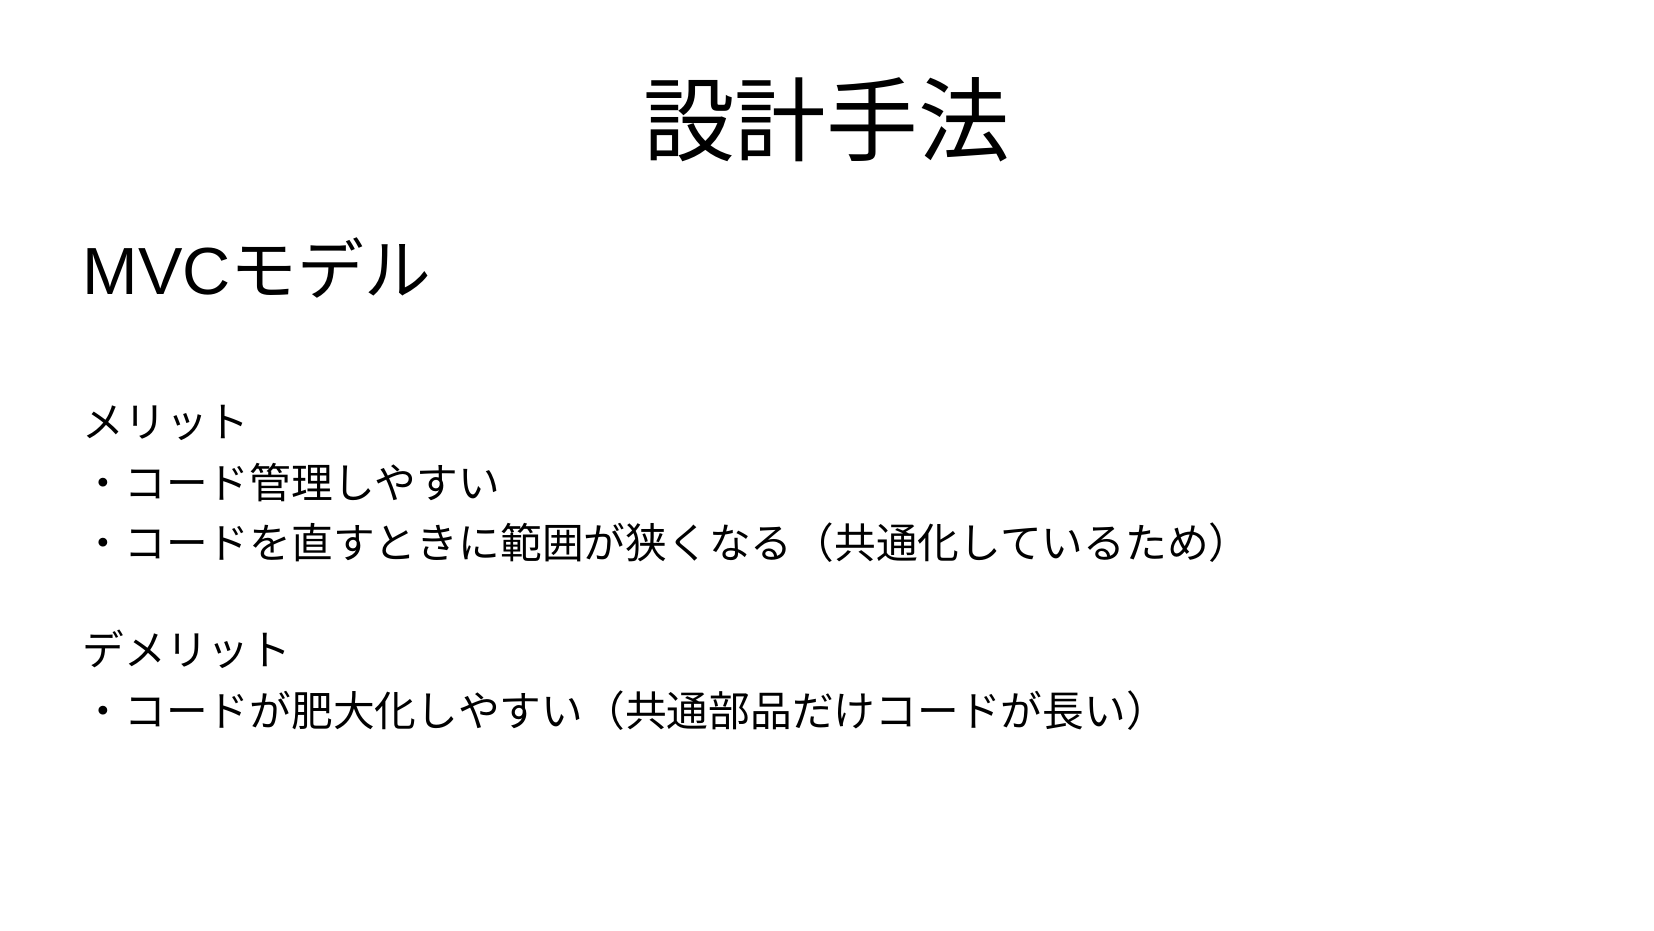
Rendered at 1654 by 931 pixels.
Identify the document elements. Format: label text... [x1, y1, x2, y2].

subtitle MVCモデル メリット ・コード管理しやすい ・コードを直すときに範囲が狭くなる（共通化しているため） デメリット ・コードが肥大化しやすい（共通部品だけコードが長い） [82, 217, 1571, 758]
title 設計手法 [82, 37, 1571, 193]
